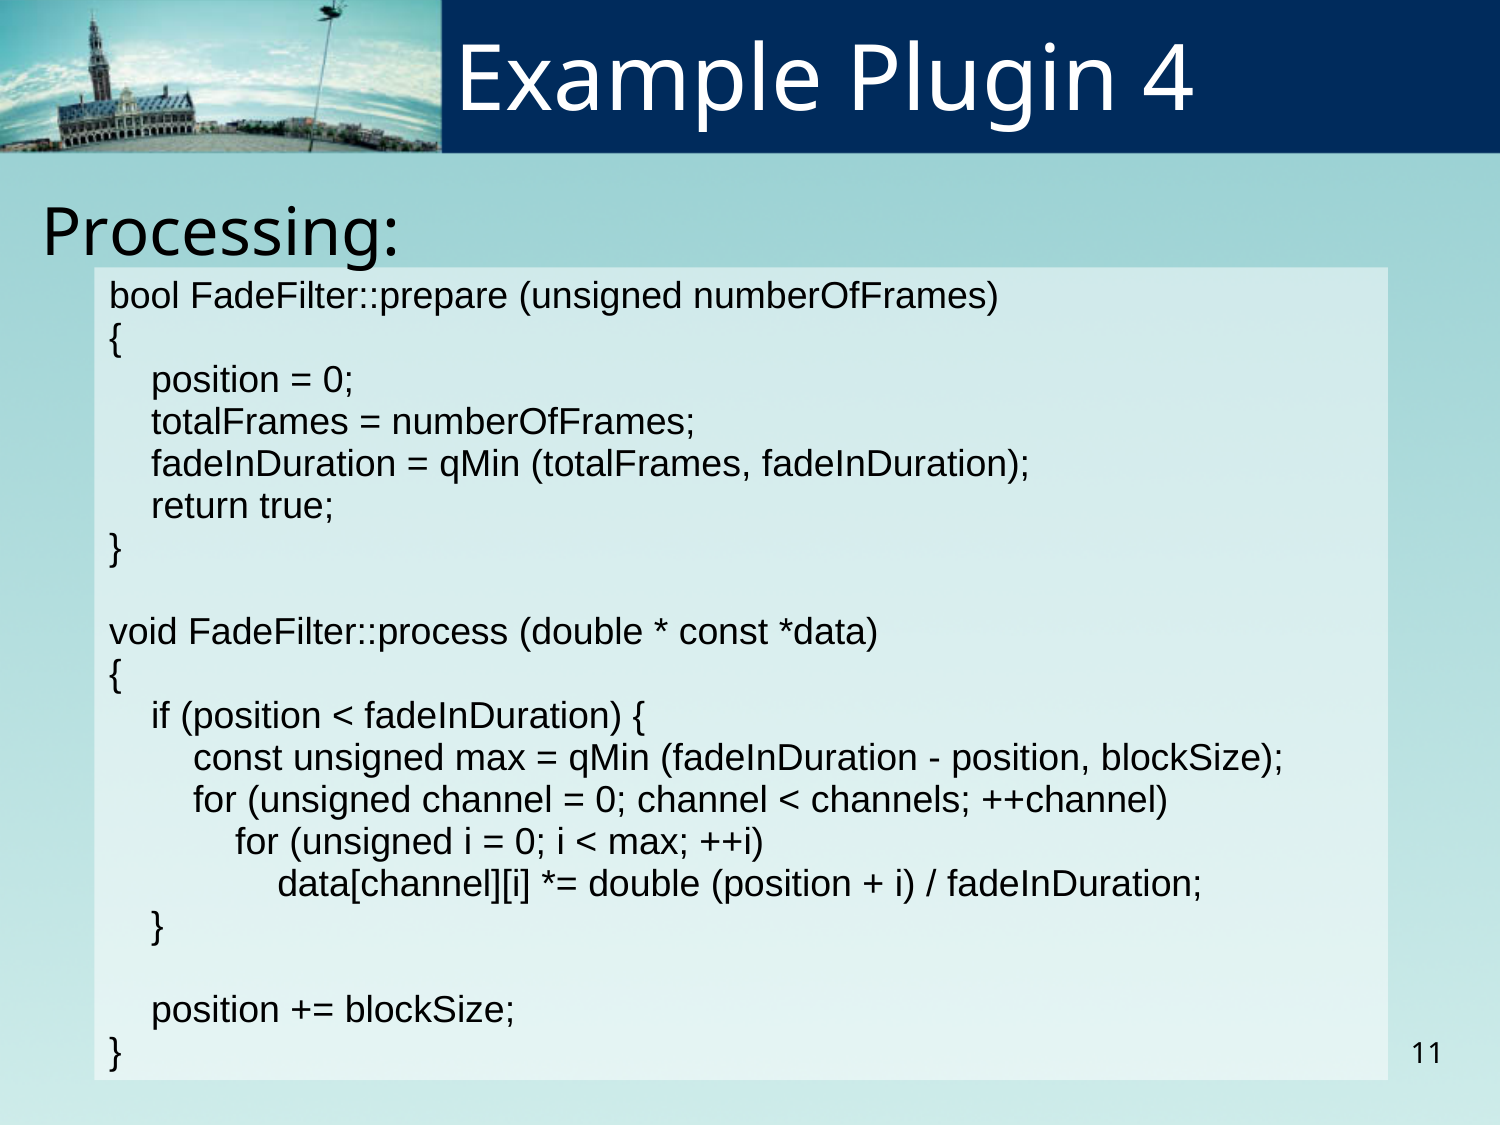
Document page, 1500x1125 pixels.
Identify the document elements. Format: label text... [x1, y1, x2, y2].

list Processing: [41, 184, 1459, 1006]
text_box bool FadeFilter::prepare (unsigned numberOfFrames) { position = 0; totalFrames = numberOfFrames; fadeInDuration = qMin (totalFrames, fadeInDuration); return true; } void FadeFilter::process (double * const *data) { if (position < fadeInDuration) { const unsigned max = qMin (fadeInDuration - position, blockSize); for (unsigned channel = 0; channel < channels; ++channel) for (unsigned i = 0; i < max; ++i) data[channel][i] *= double (position + i) / fadeInDuration; } position += blockSize; } [94, 1006, 1388, 1081]
title Example Plugin 4 [454, 0, 1500, 193]
picture [0, 0, 1500, 1125]
